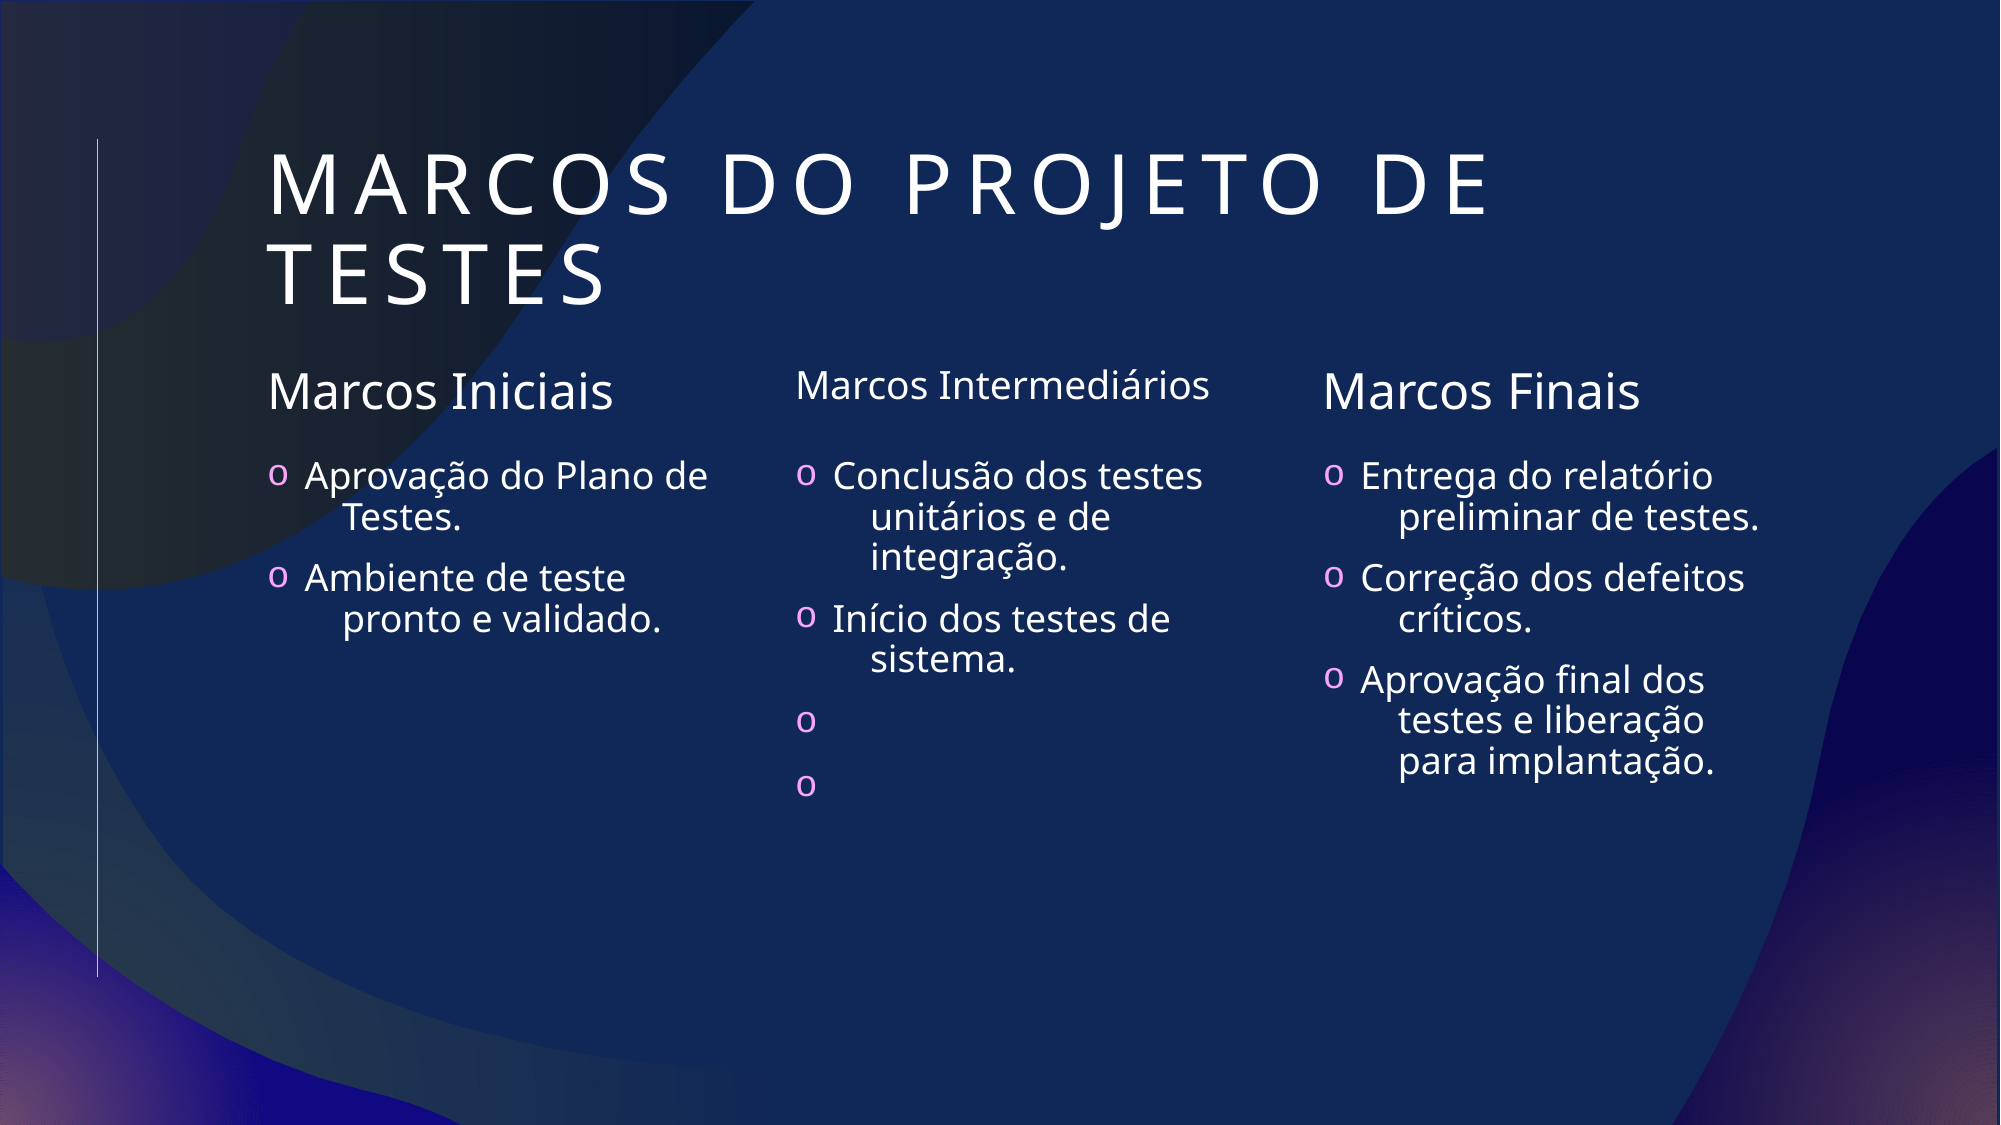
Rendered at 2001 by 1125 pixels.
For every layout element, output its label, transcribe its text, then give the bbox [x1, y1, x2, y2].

list Marcos Finais [1308, 358, 1793, 440]
title Marcos do Projeto de Testes [251, 135, 1777, 311]
list Aprovação do Plano de Testes. Ambiente de teste pronto e validado. [251, 450, 737, 874]
list Marcos Intermediários [780, 358, 1265, 440]
list Marcos Iniciais [251, 358, 737, 440]
list Conclusão dos testes unitários e de integração. Início dos testes de sistema. [780, 450, 1265, 874]
list Entrega do relatório preliminar de testes. Correção dos defeitos críticos. Aprovação final dos testes e liberação para implantação. [1308, 450, 1793, 874]
